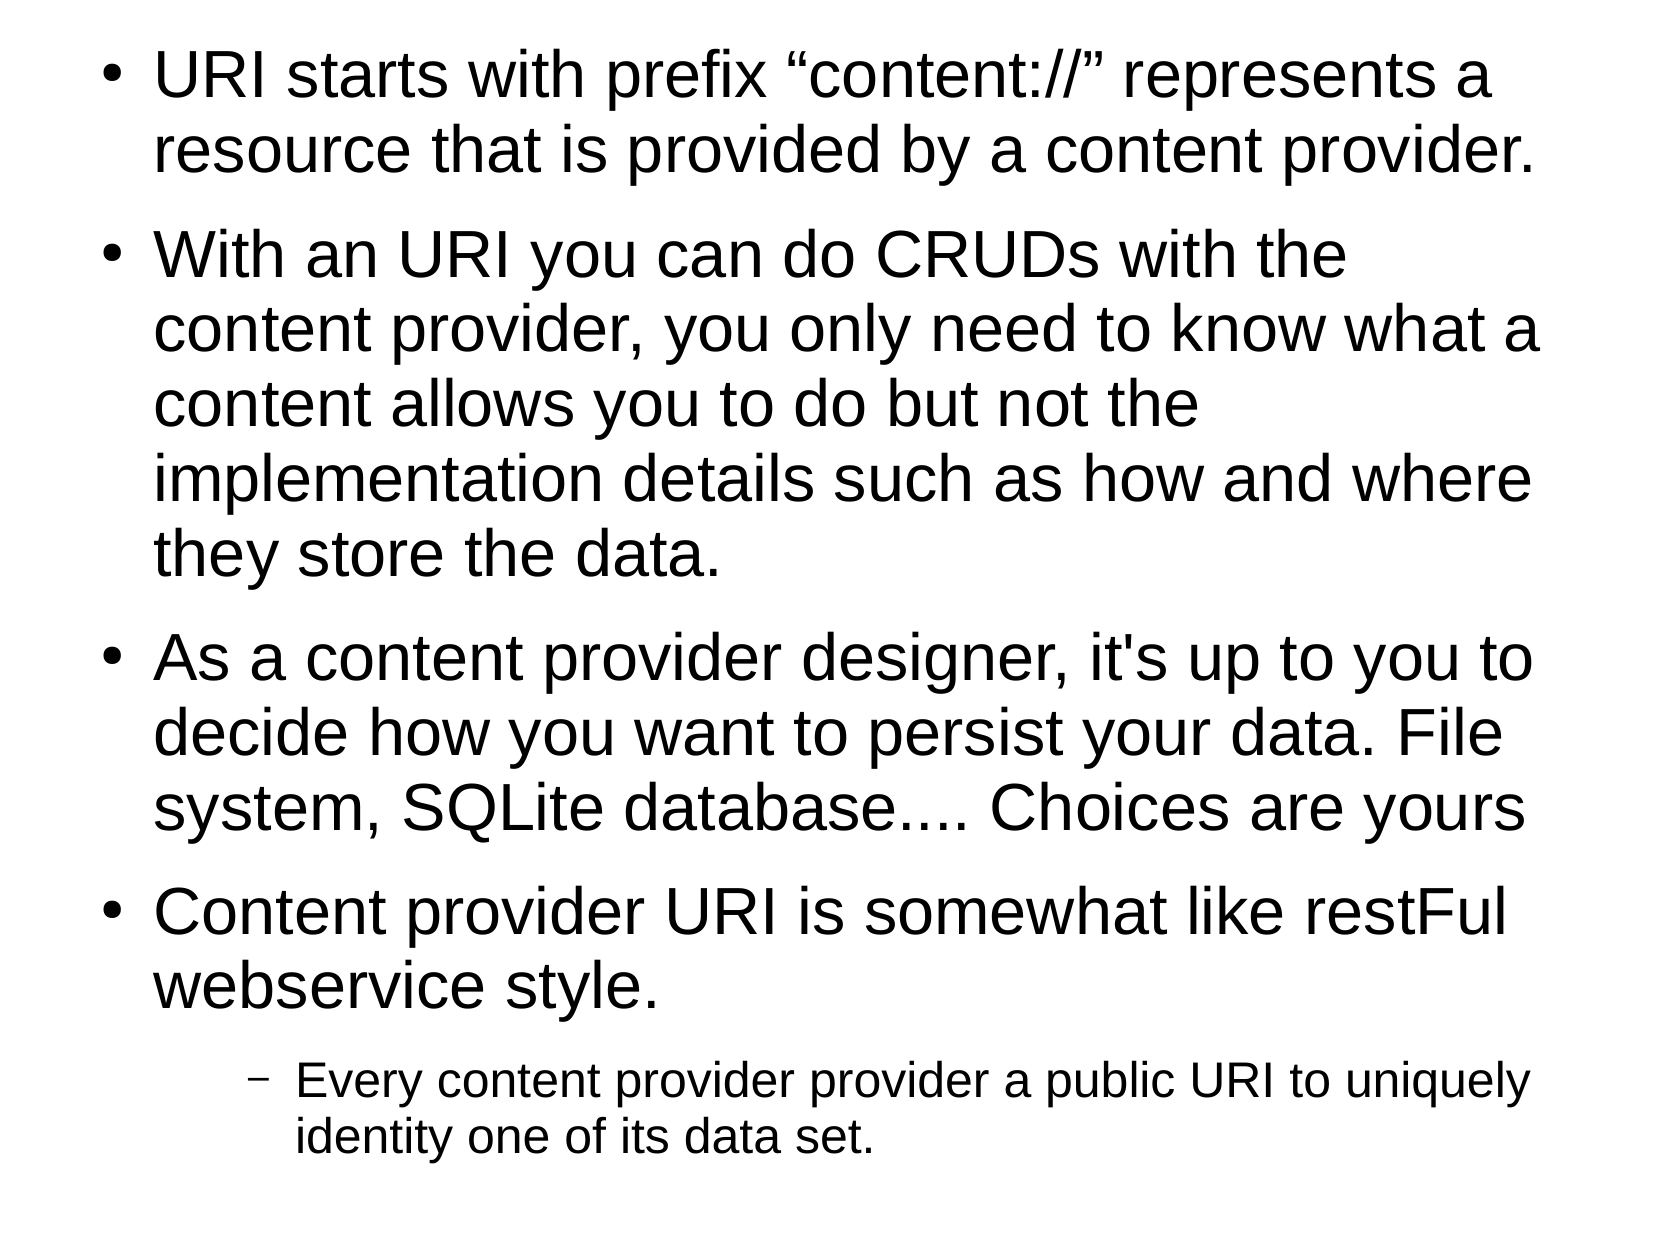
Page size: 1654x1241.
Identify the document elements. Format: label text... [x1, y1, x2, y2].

list URI starts with prefix “content://” represents a resource that is provided by a content provider. With an URI you can do CRUDs with the content provider, you only need to know what a content allows you to do but not the implementation details such as how and where they store the data. As a content provider designer, it's up to you to decide how you want to persist your data. File system, SQLite database.... Choices are yours Content provider URI is somewhat like restFul webservice style. Every content provider provider a public URI to uniquely identity one of its data set. [82, 37, 1571, 1201]
